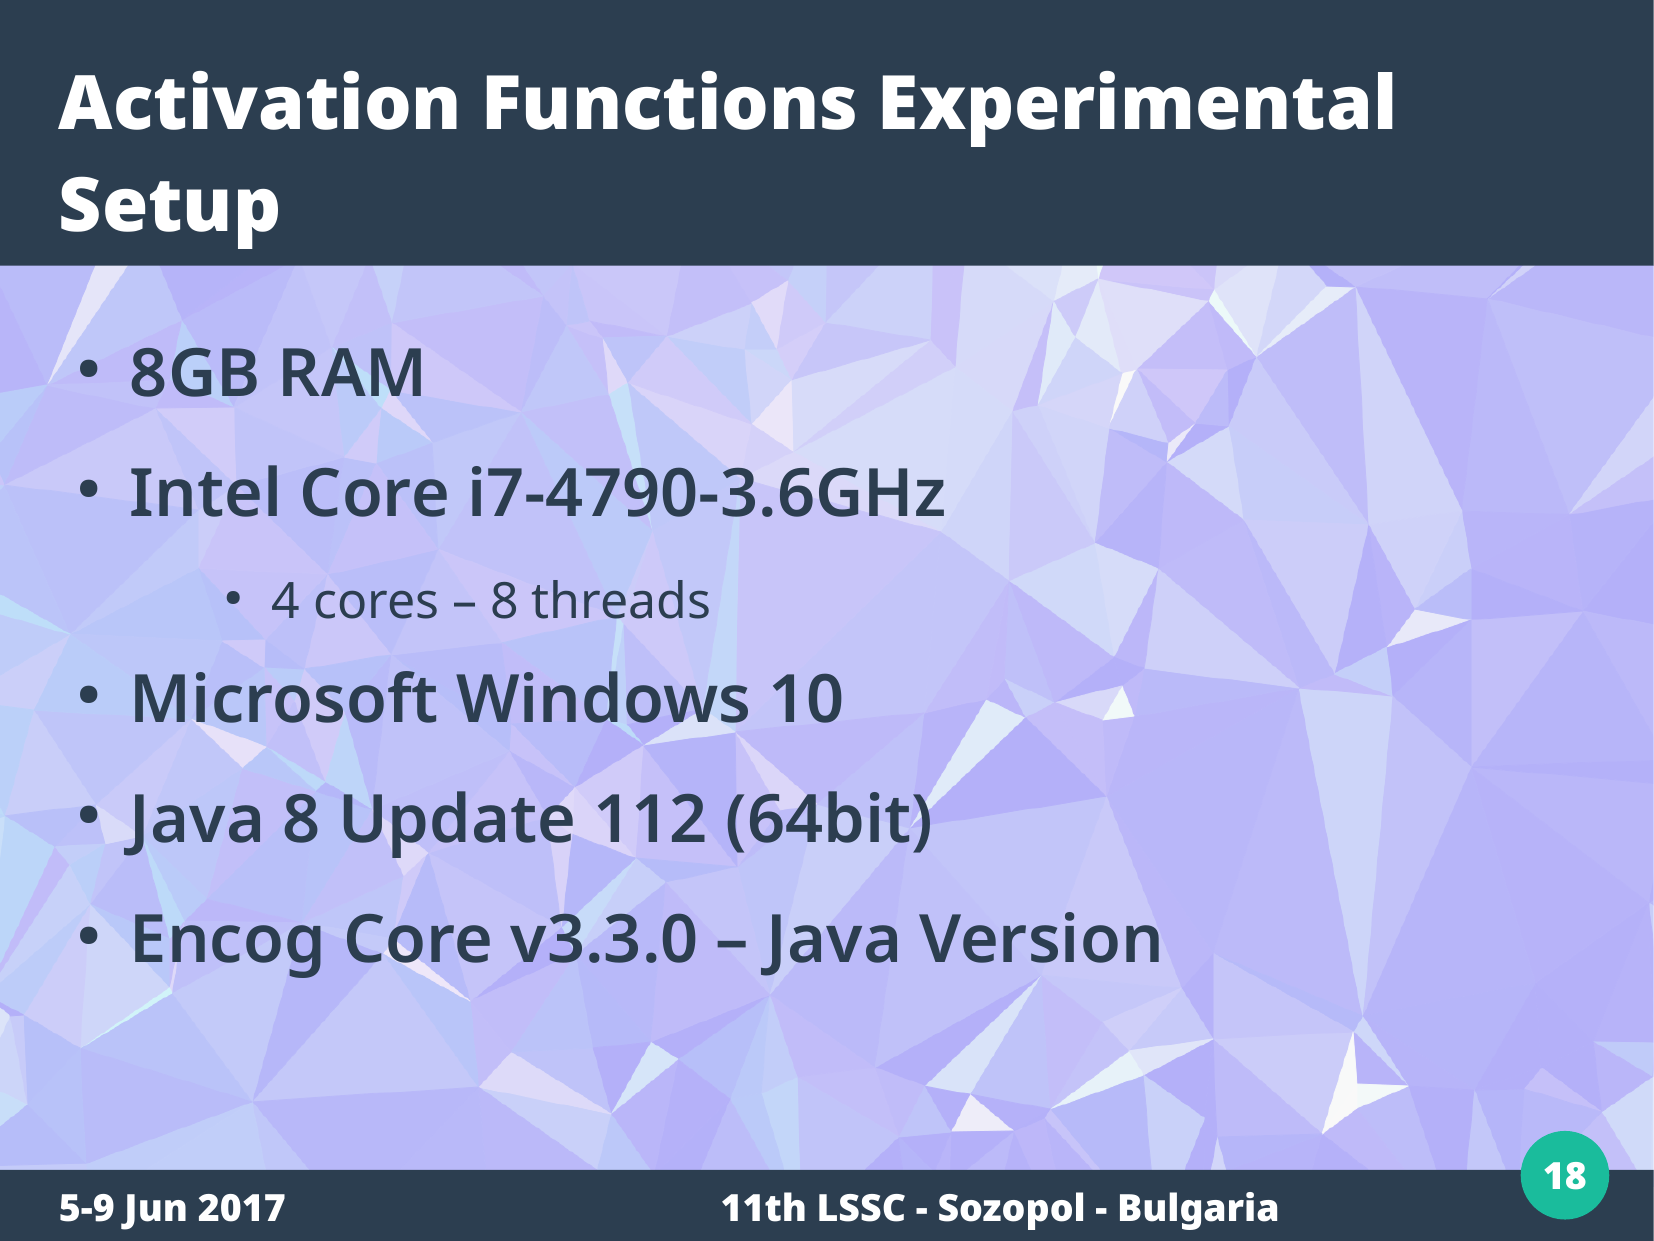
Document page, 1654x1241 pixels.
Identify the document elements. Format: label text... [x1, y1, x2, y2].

title Activation Functions Experimental Setup [59, 49, 1595, 207]
picture [0, 266, 1654, 1169]
list 8GB RAM Intel Core i7-4790-3.6GHz 4 cores – 8 threads Microsoft Windows 10 Java 8 Update 112 (64bit) Encog Core v3.3.0 – Java Version [59, 324, 1595, 1152]
